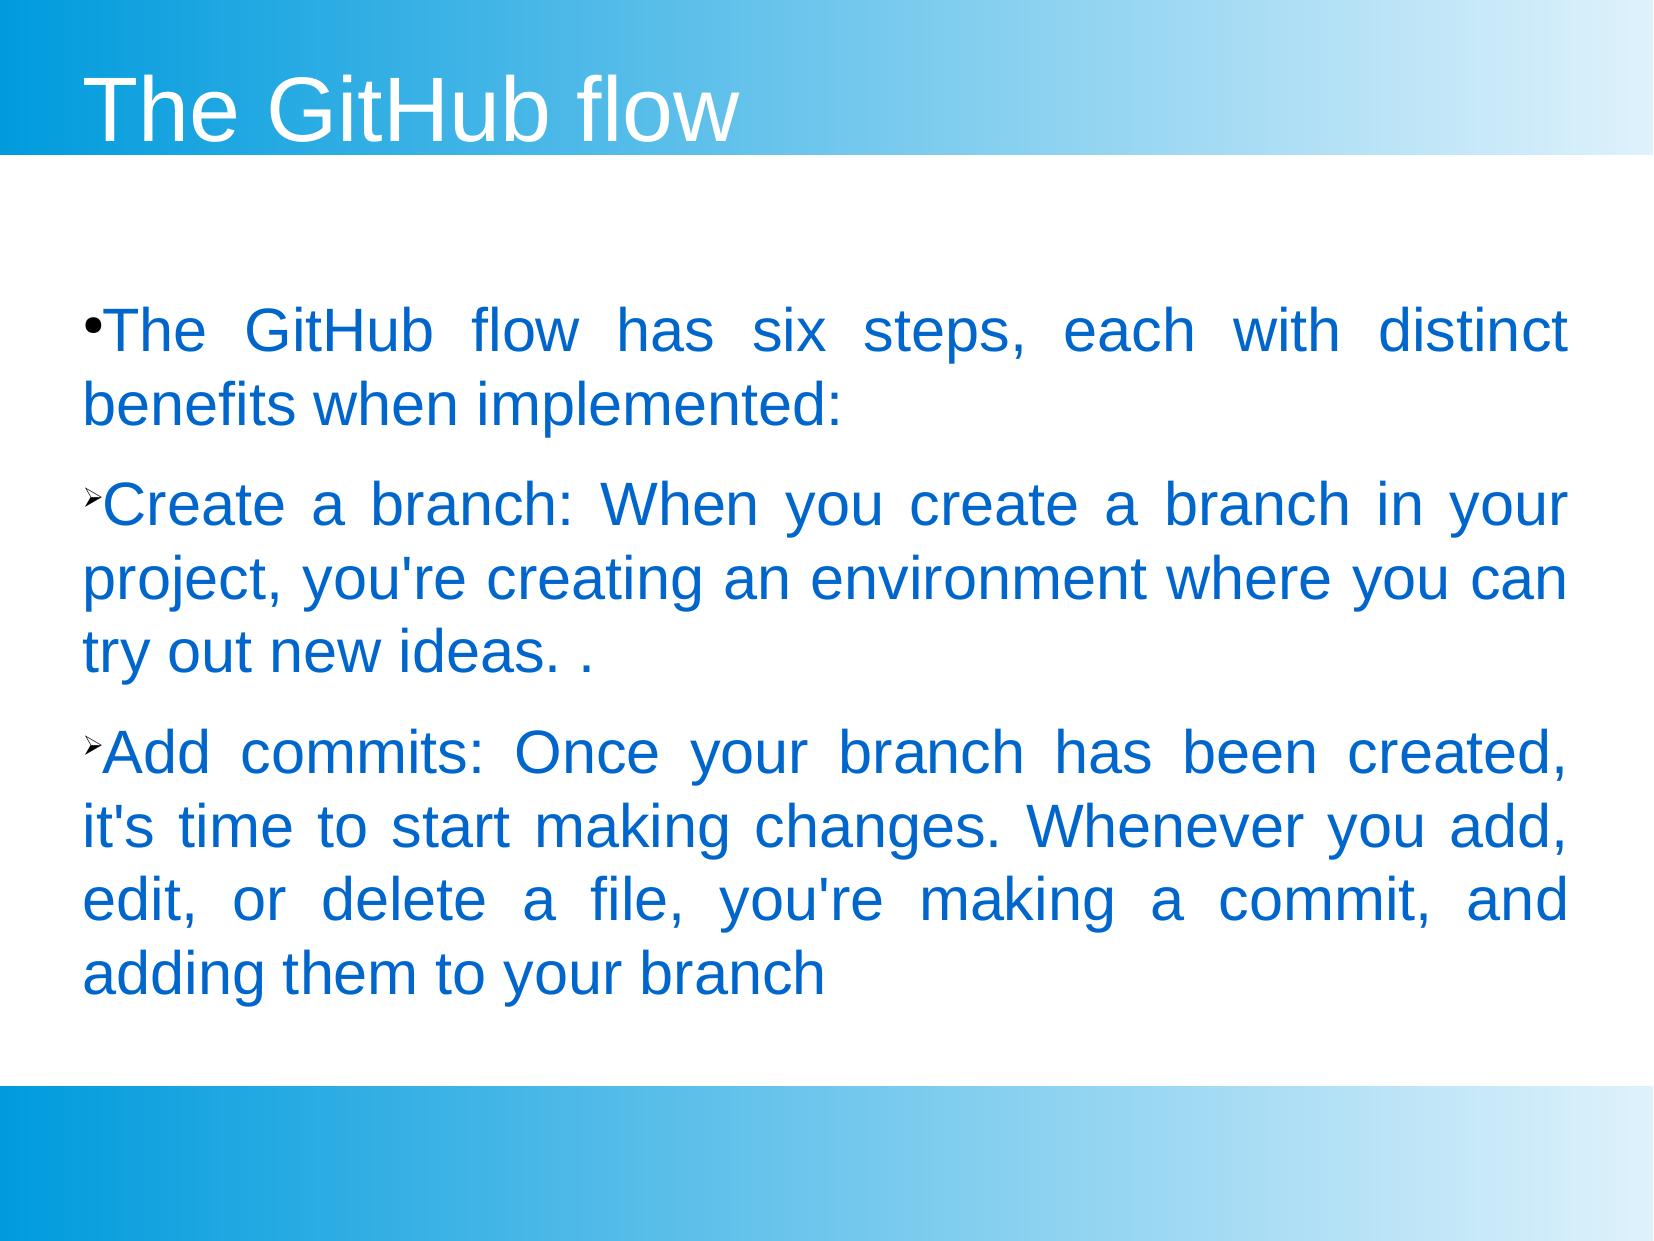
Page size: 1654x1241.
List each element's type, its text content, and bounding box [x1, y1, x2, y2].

title The GitHub flow [82, 49, 1571, 155]
list The GitHub flow has six steps, each with distinct benefits when implemented: Create a branch: When you create a branch in your project, you're creating an environment where you can try out new ideas. . Add commits: Once your branch has been created, it's time to start making changes. Whenever you add, edit, or delete a file, you're making a commit, and adding them to your branch [82, 290, 1571, 1010]
